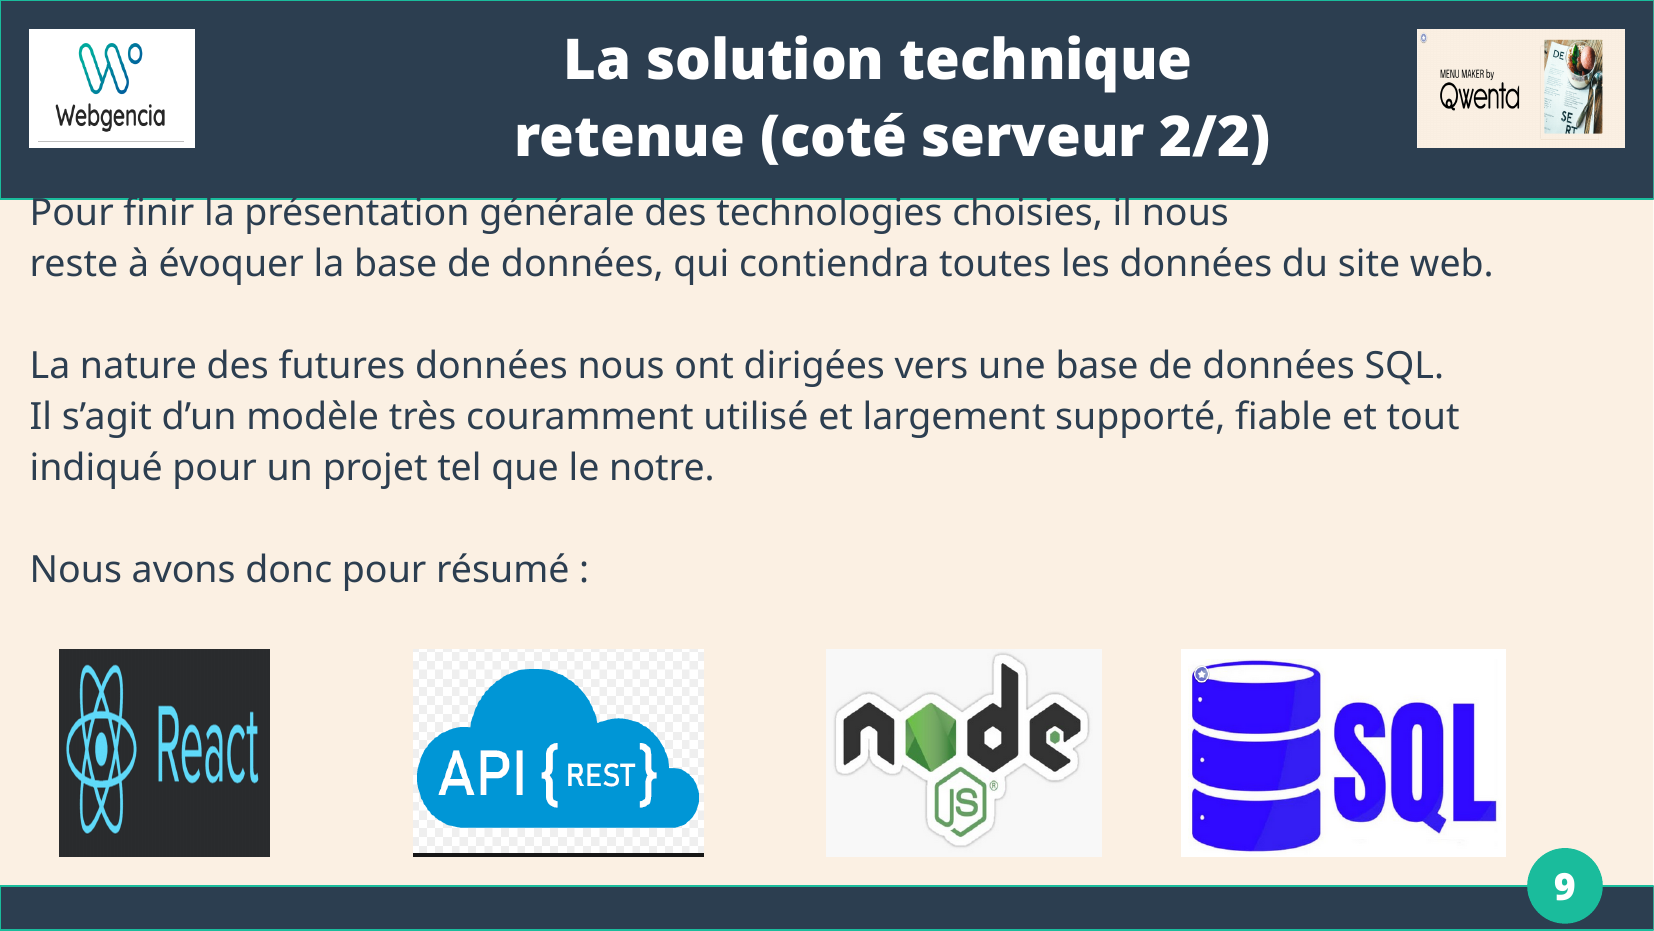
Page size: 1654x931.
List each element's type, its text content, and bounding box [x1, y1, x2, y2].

picture [413, 649, 704, 857]
picture [1181, 649, 1506, 857]
title La solution technique retenue (coté serveur 2/2) [195, 37, 1417, 89]
picture [59, 649, 270, 857]
picture [1417, 29, 1625, 148]
picture [826, 649, 1102, 857]
subtitle Pour finir la présentation générale des technologies choisies, il nous reste à évoquer la base de données, qui contiendra toutes les données du site web. La nature des futures données nous ont dirigées vers une base de données SQL. Il s’agit d’un modèle très couramment utilisé et largement supporté, fiable et tout indiqué pour un projet tel que le notre. Nous avons donc pour résumé : [29, 89, 1595, 931]
picture [29, 29, 195, 89]
